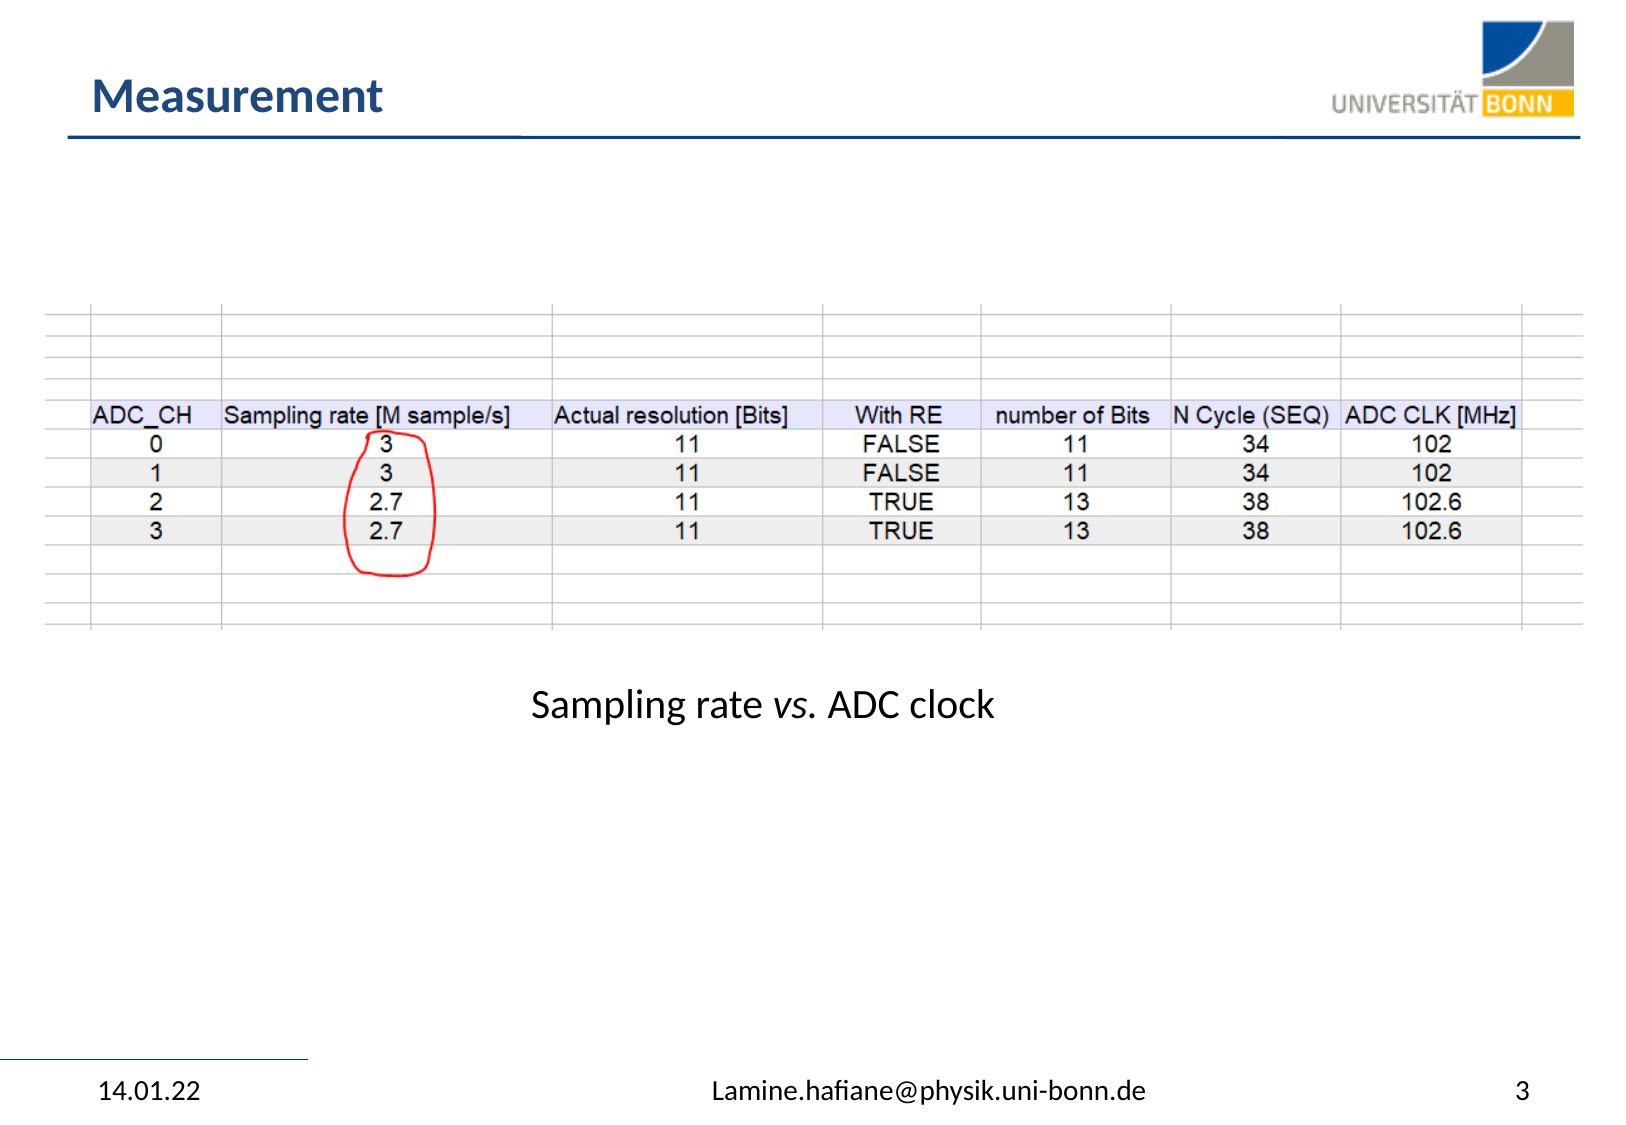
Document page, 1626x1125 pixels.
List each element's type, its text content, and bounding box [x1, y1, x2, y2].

picture [45, 304, 1583, 631]
slide_number <number> [1356, 1058, 1545, 1119]
title Measurement [76, 55, 1306, 150]
slide_number 14.01.22 [82, 1058, 513, 1119]
picture [1330, 0, 1574, 137]
footer Lamine.hafiane@physik.uni-bonn.de [525, 1058, 1334, 1119]
list Sampling rate vs. ADC clock [516, 645, 1051, 736]
